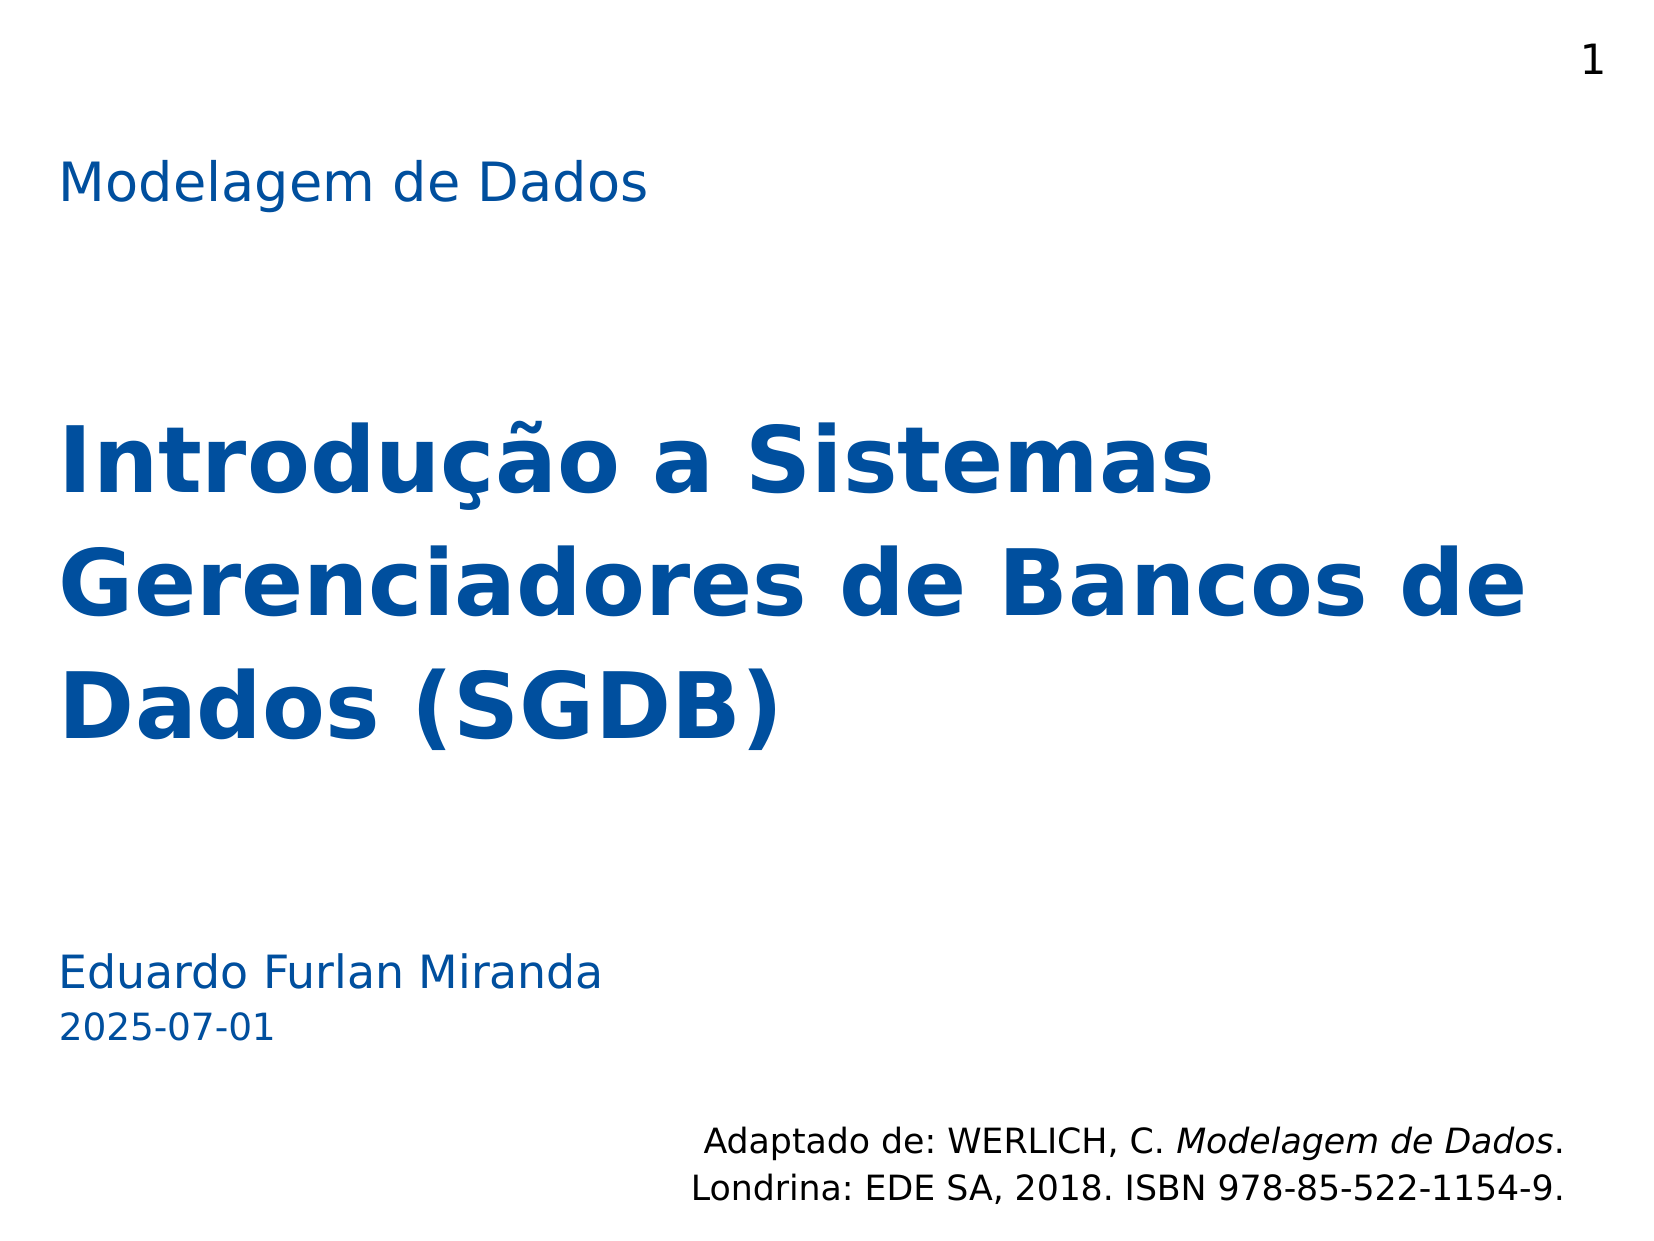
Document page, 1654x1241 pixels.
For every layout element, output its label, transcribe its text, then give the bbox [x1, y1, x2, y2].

list Modelagem de Dados Introdução a Sistemas Gerenciadores de Bancos de Dados (SGDB) Eduardo Furlan Miranda 2025-07-01 [59, 141, 1625, 1211]
chart [720, 567, 933, 672]
list Adaptado de: WERLICH, C. Modelagem de Dados. Londrina: EDE SA, 2018. ISBN 978-85-522-1154-9. [644, 1115, 1565, 1211]
